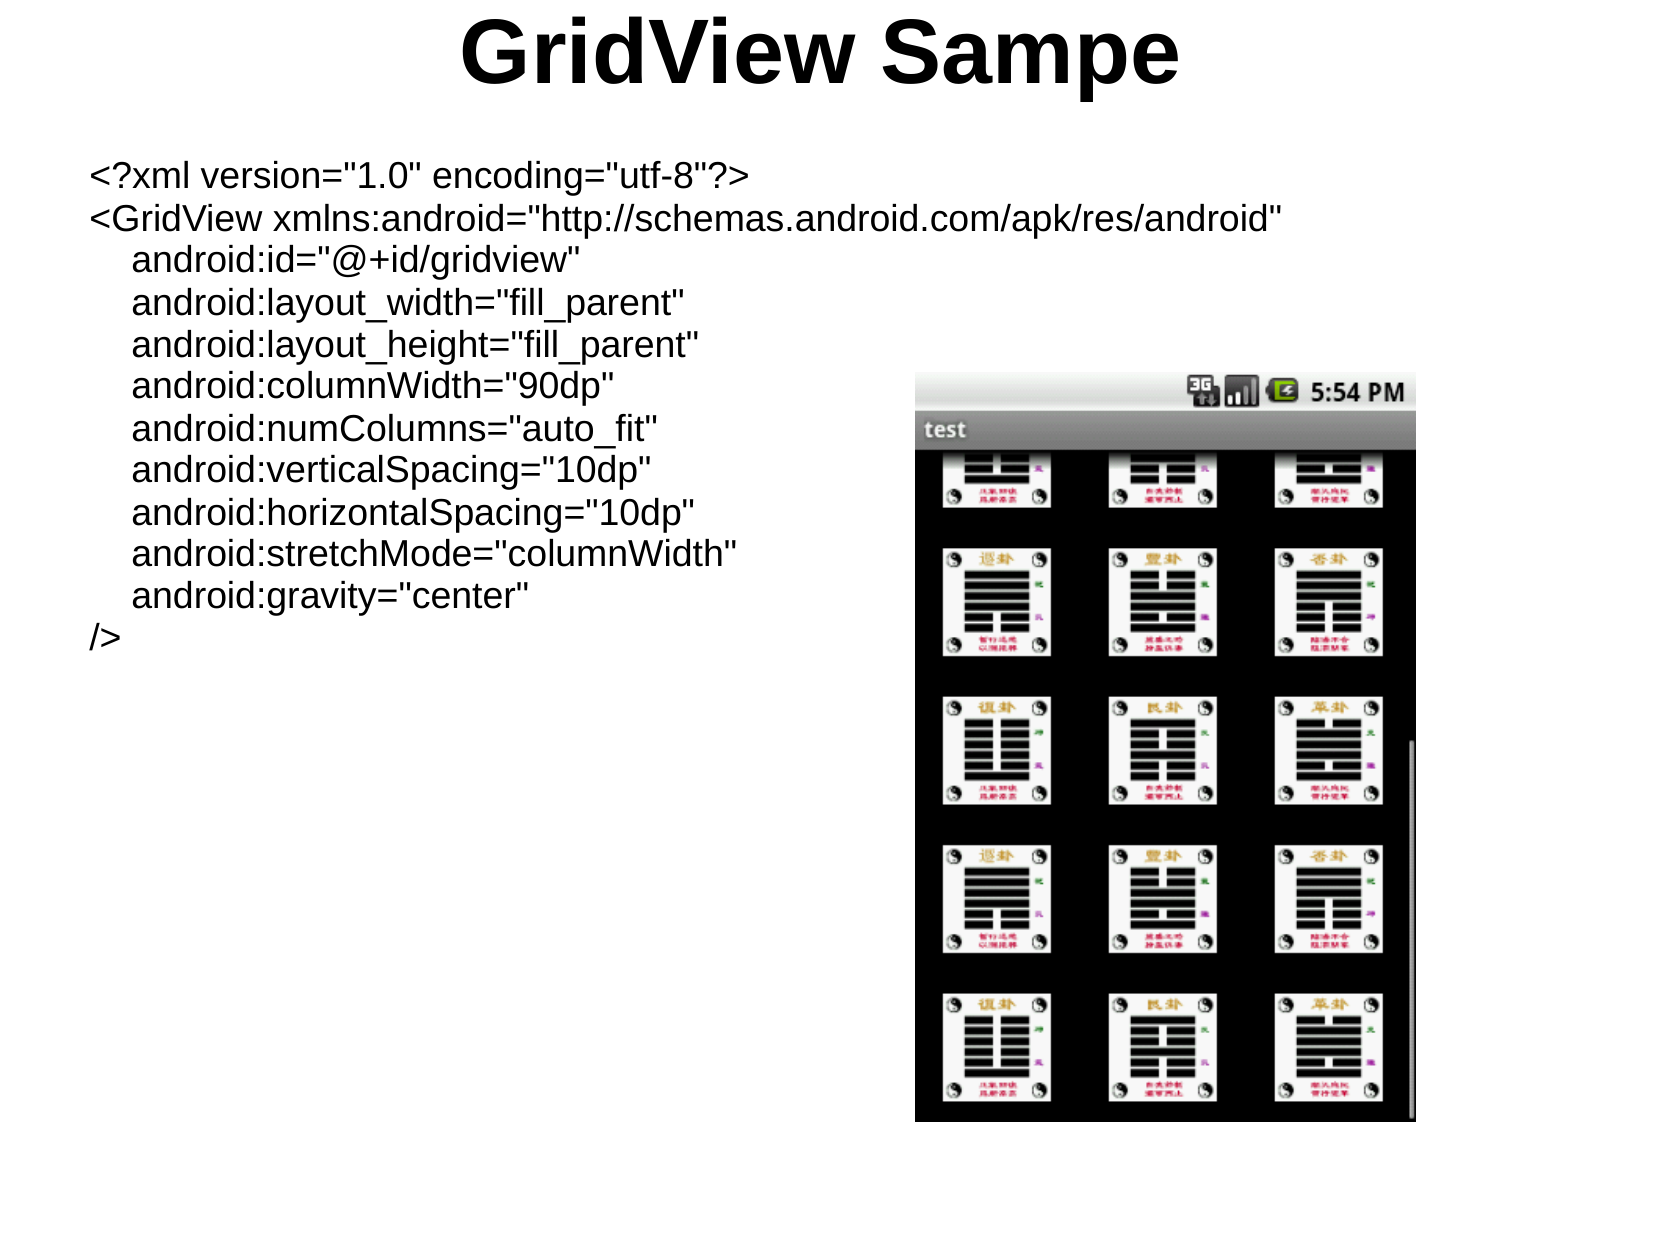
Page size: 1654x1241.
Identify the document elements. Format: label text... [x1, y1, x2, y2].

title GridView Sampe [76, 0, 1565, 147]
text_box <?xml version="1.0" encoding="utf-8"?> <GridView xmlns:android="http://schemas.android.com/apk/res/android" android:id="@+id/gridview" android:layout_width="fill_parent" android:layout_height="fill_parent" android:columnWidth="90dp" android:numColumns="auto_fit" android:verticalSpacing="10dp" android:horizontalSpacing="10dp" android:stretchMode="columnWidth" android:gravity="center" /> [74, 147, 1565, 879]
picture [915, 372, 1416, 1123]
